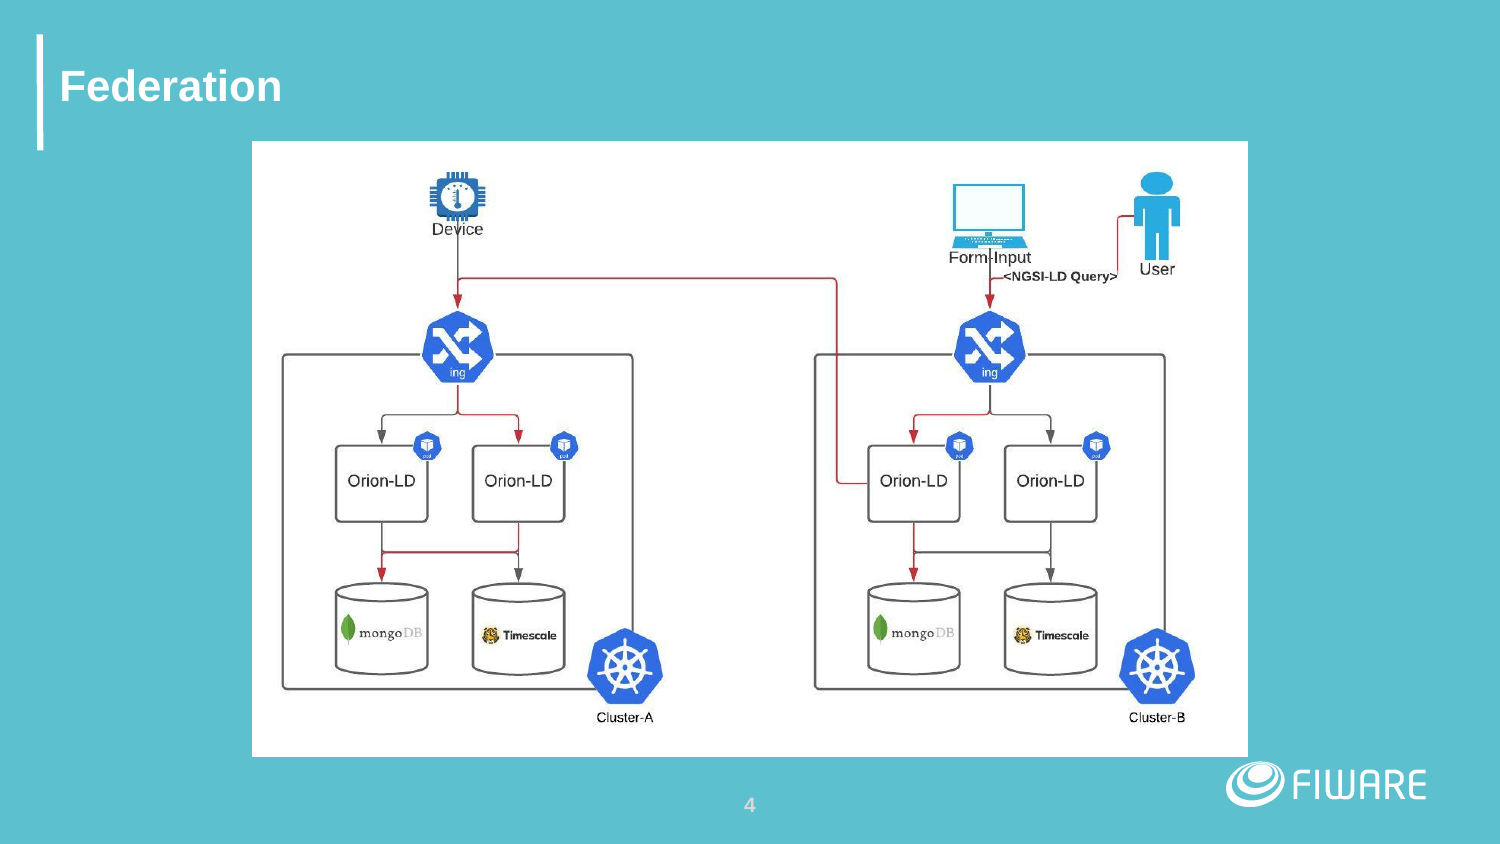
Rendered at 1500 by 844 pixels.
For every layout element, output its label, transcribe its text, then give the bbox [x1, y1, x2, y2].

title Federation [48, 51, 1429, 117]
slide_number 1 [665, 782, 835, 827]
picture [252, 141, 1439, 817]
